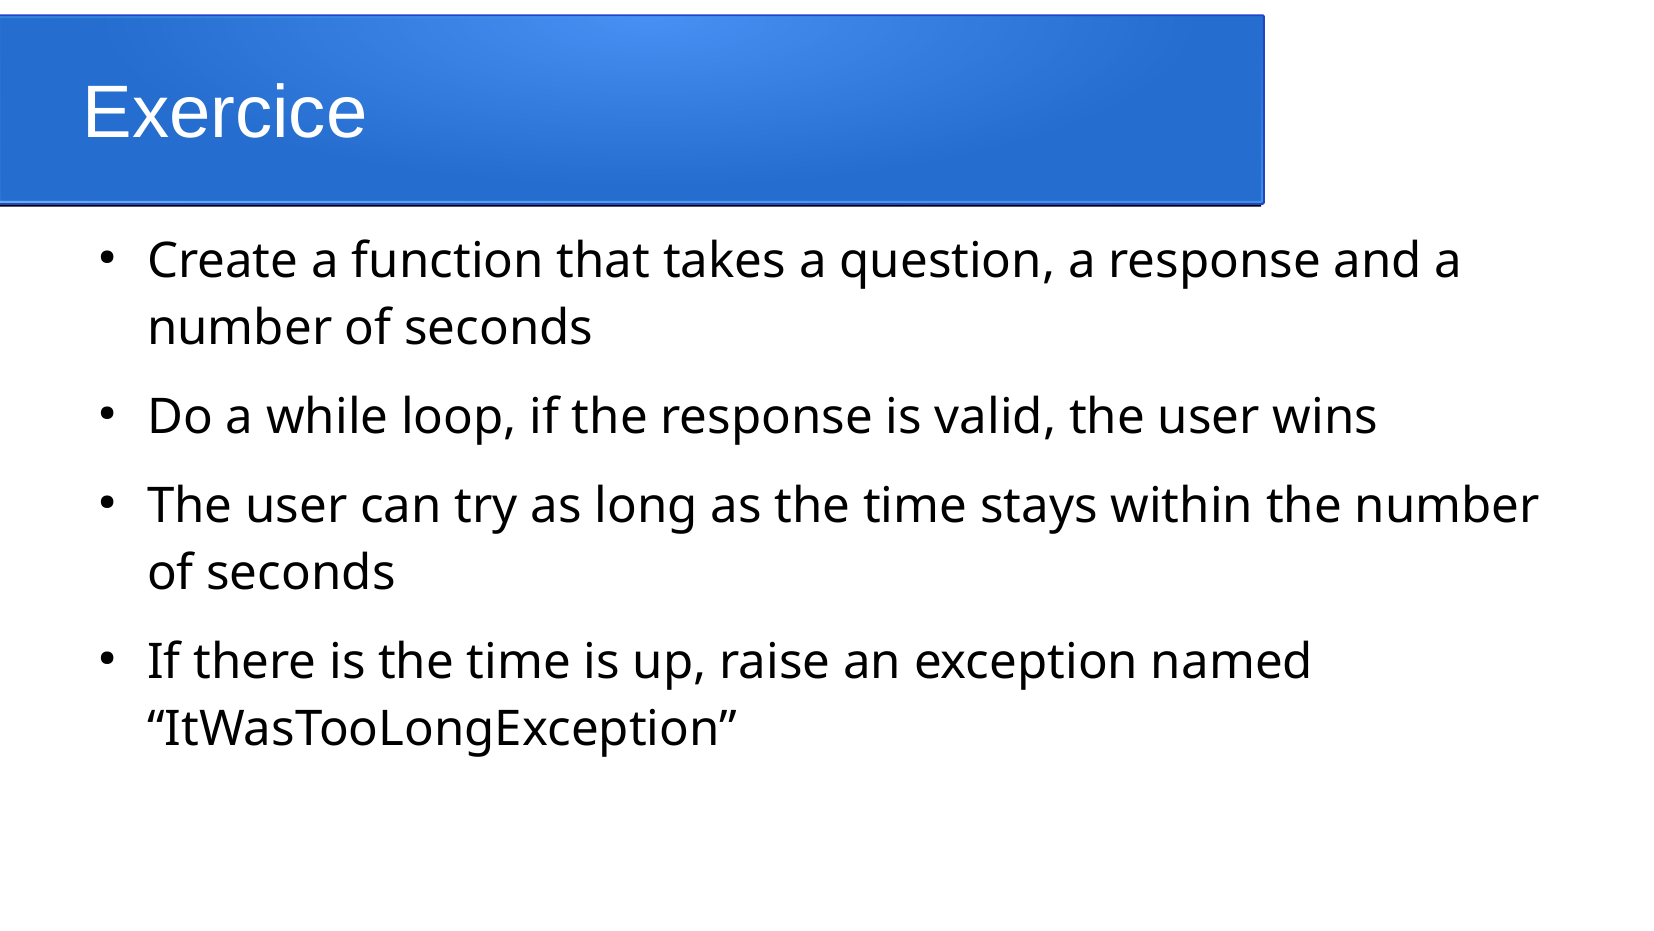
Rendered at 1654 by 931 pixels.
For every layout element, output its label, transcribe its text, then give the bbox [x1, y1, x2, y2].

list Create a function that takes a question, a response and a number of seconds Do a while loop, if the response is valid, the user wins The user can try as long as the time stays within the number of seconds If there is the time is up, raise an exception named “ItWasTooLongException” [82, 224, 1571, 764]
title Exercice [82, 35, 1235, 189]
